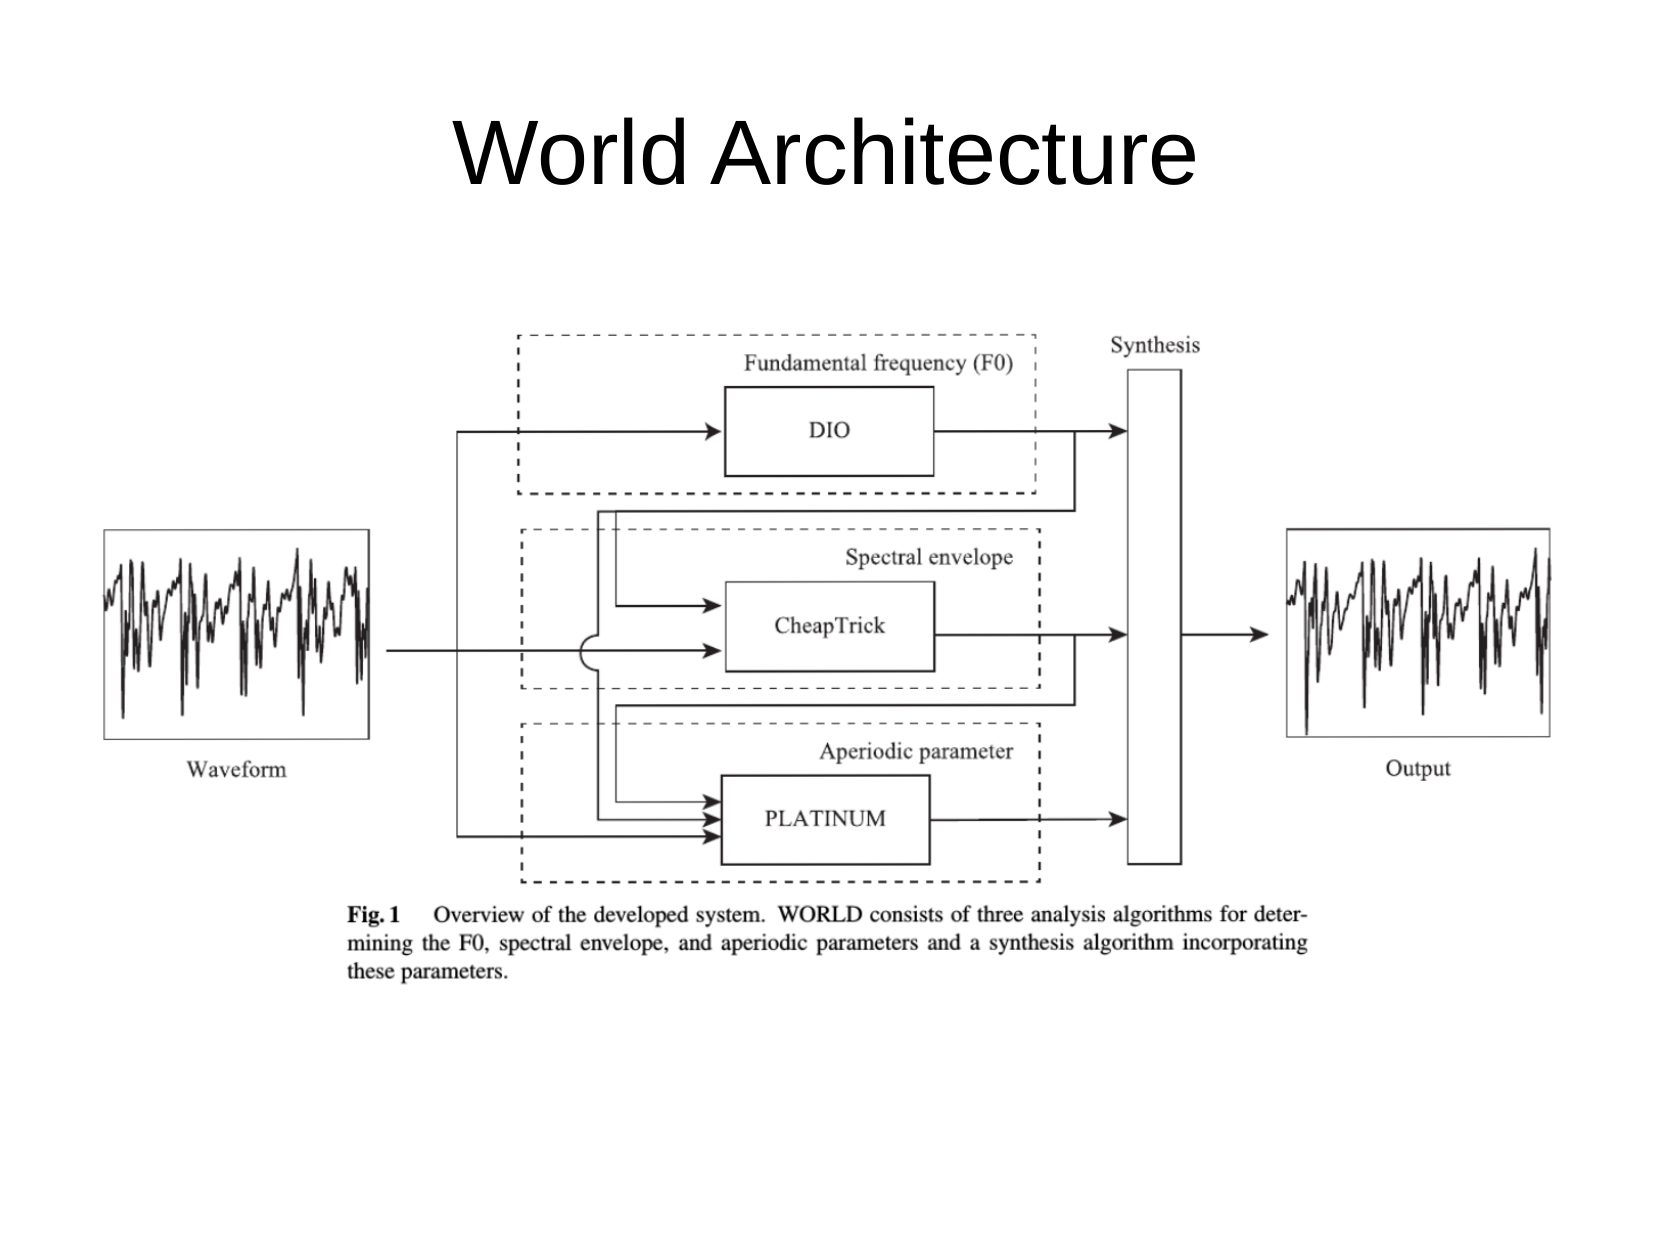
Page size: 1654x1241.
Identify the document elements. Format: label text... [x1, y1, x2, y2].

subtitle [82, 290, 1571, 1010]
title World Architecture [82, 49, 1571, 257]
